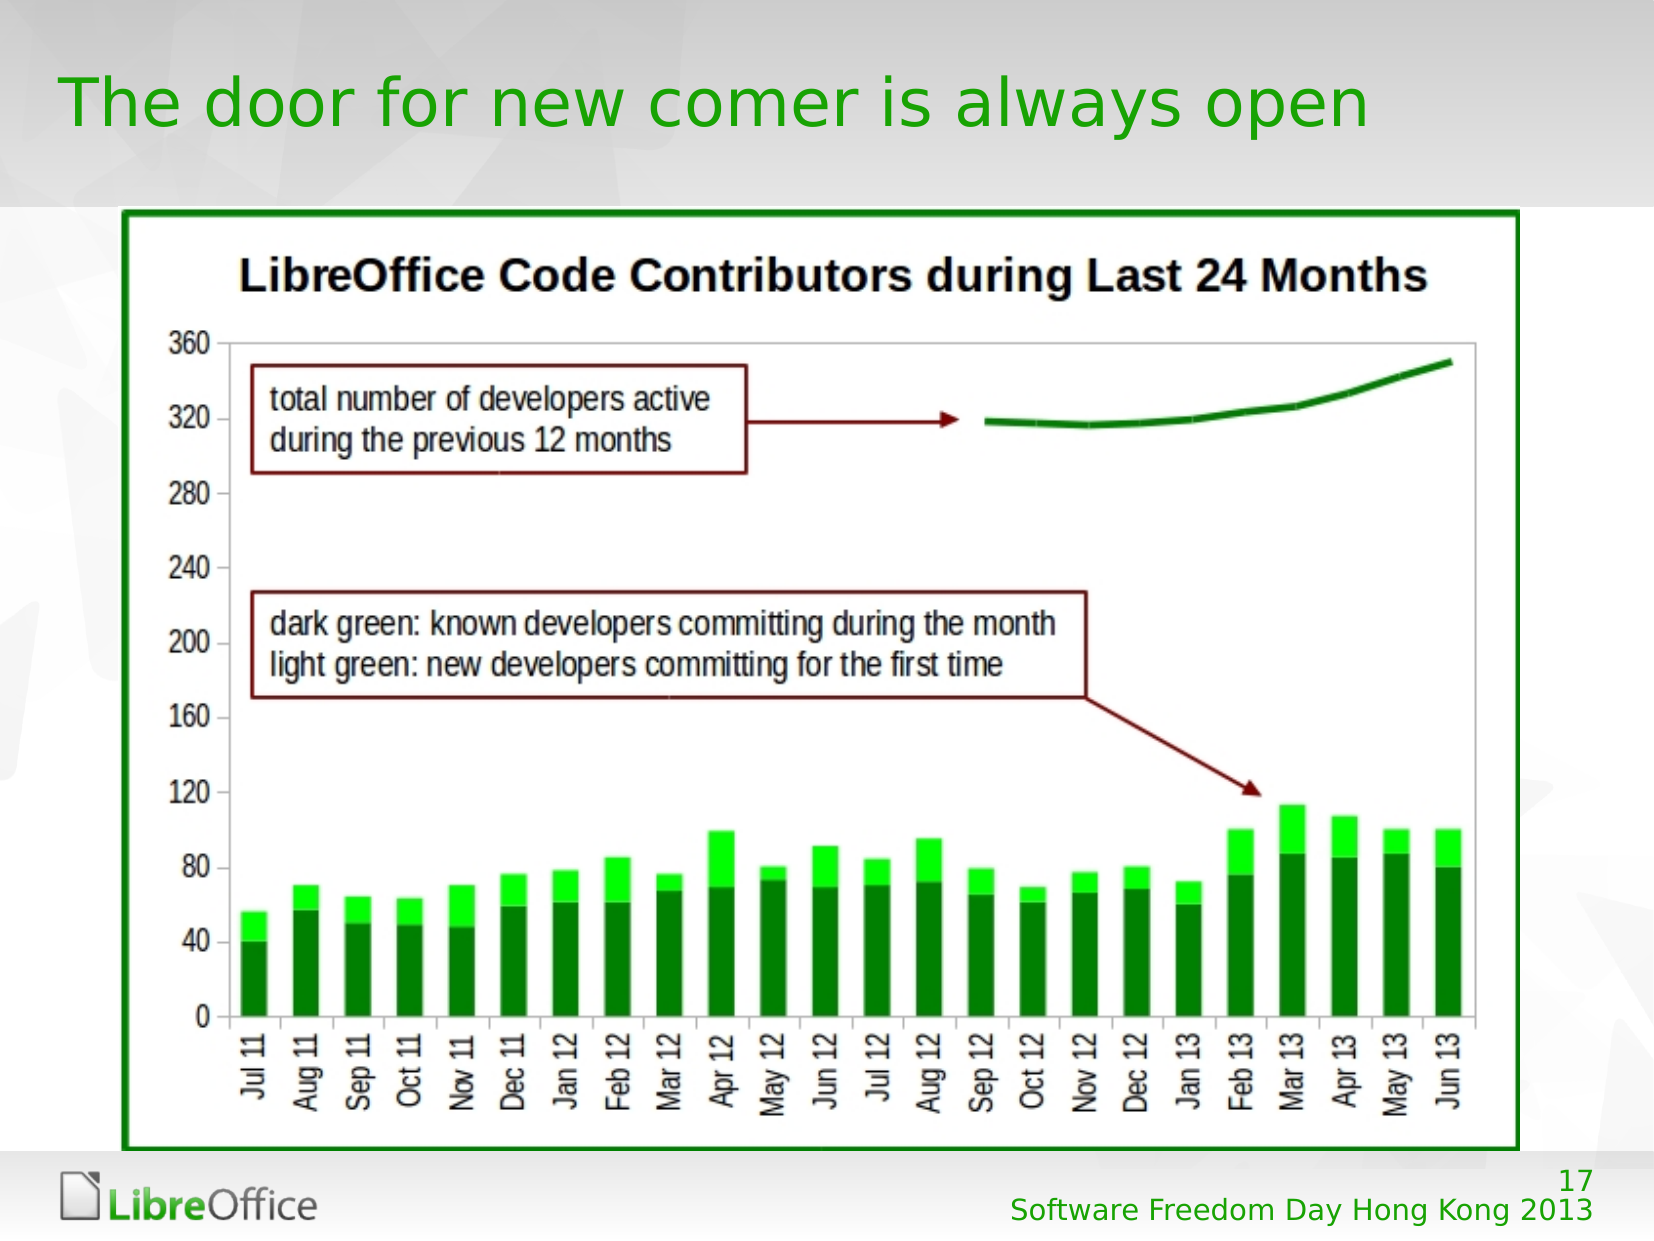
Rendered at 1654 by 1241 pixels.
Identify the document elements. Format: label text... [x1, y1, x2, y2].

title The door for new comer is always open [59, 29, 1595, 178]
picture [0, 0, 1654, 1240]
